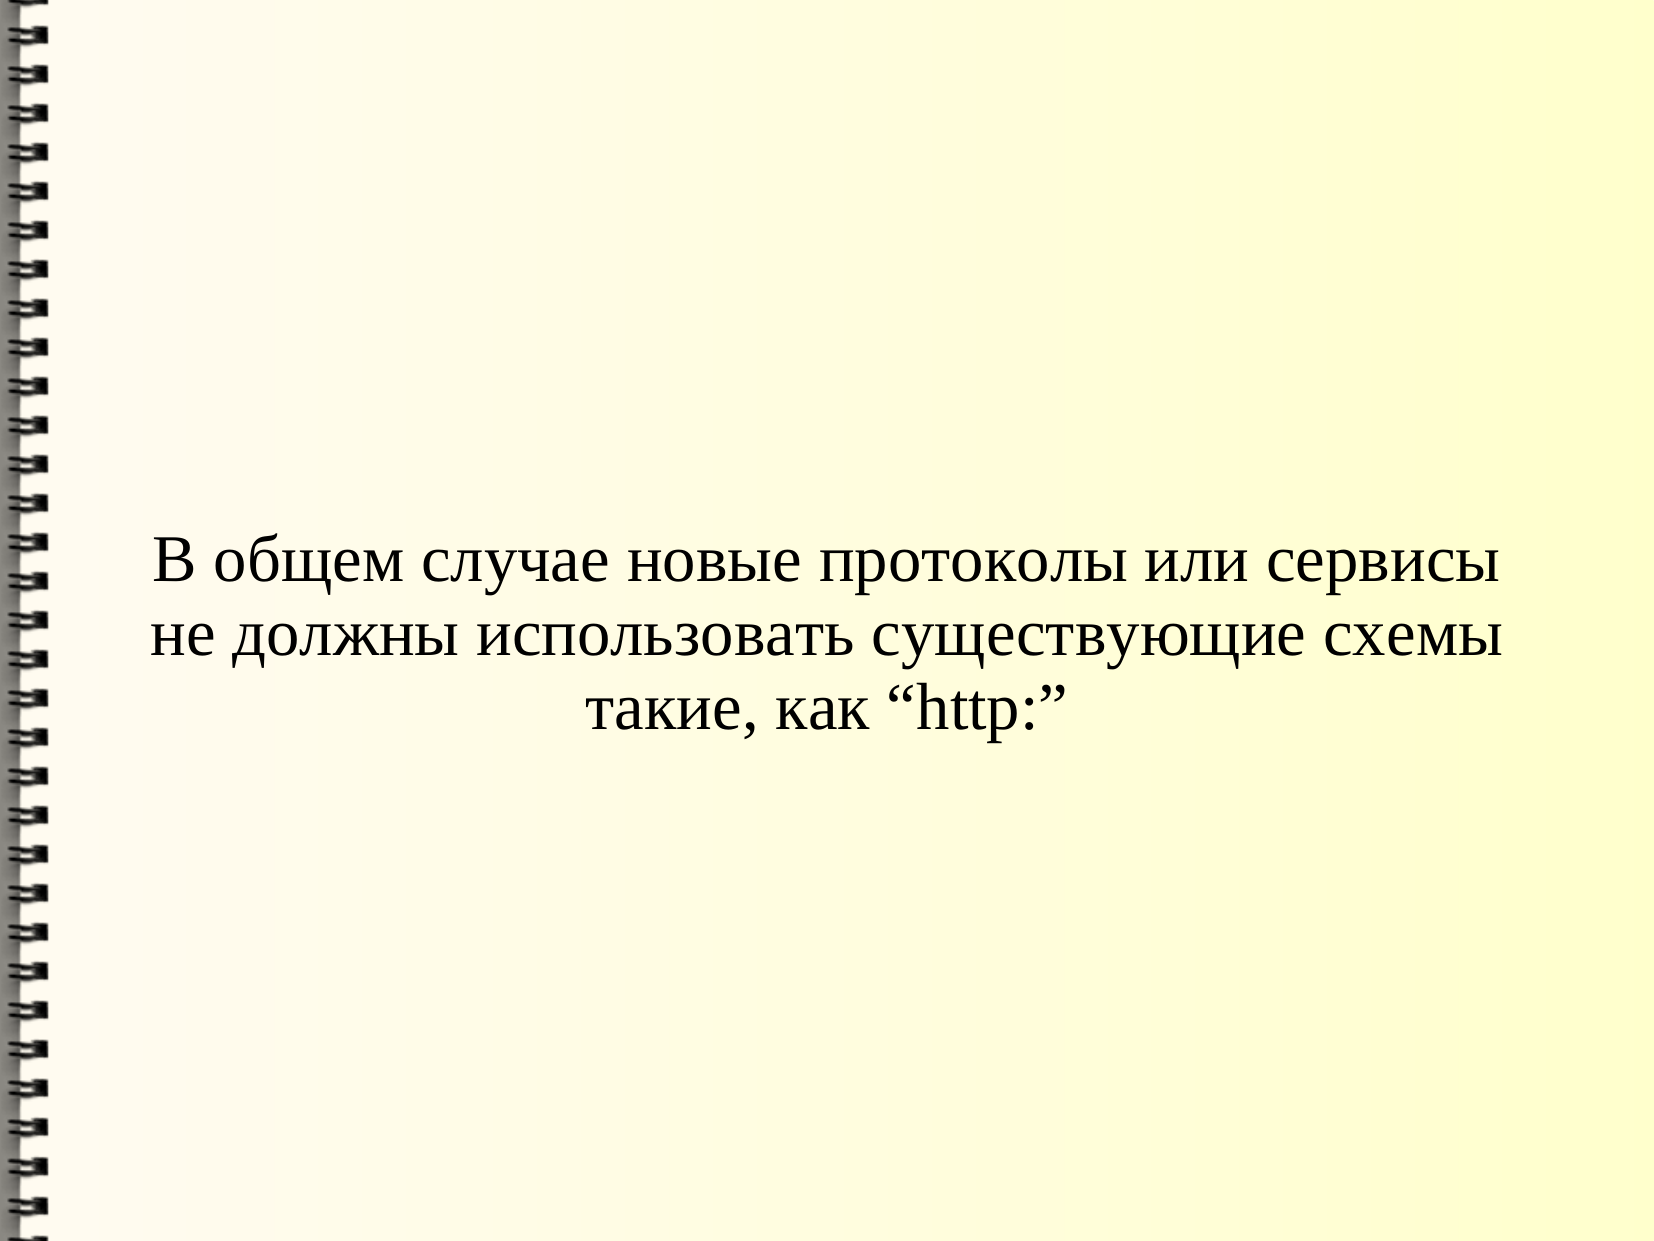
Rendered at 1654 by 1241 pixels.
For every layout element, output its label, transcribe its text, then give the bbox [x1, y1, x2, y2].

picture [0, 0, 1654, 1241]
subtitle В общем случае новые протоколы или сервисы не должны использовать существующие схемы такие, как “http:” [121, 102, 1534, 1164]
